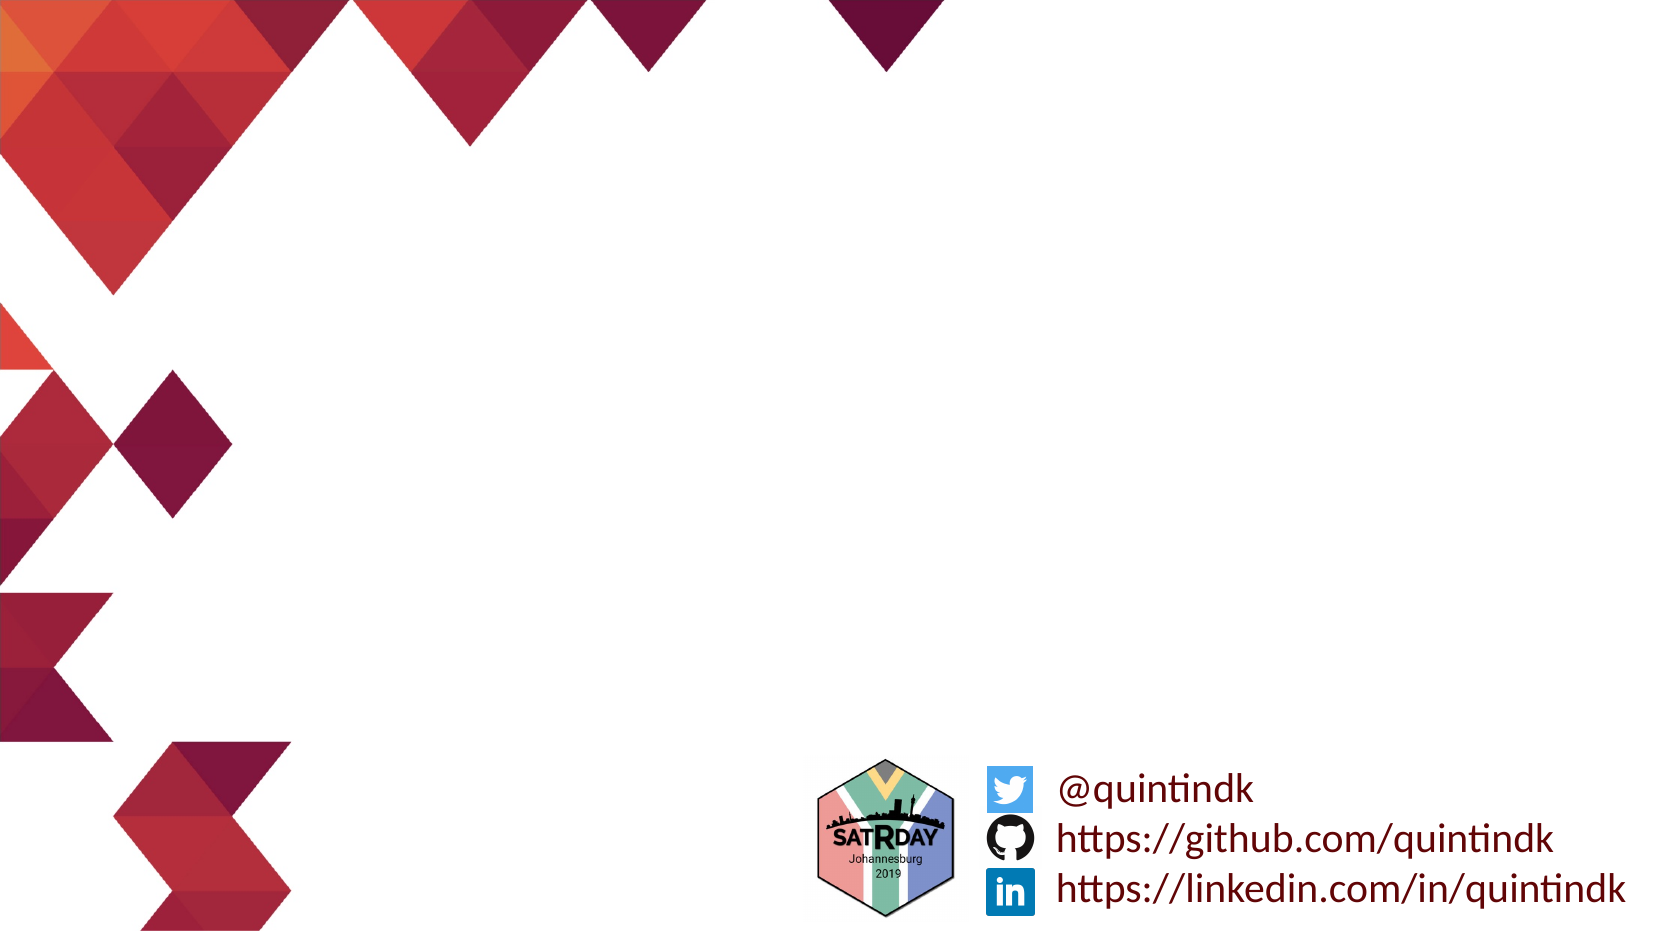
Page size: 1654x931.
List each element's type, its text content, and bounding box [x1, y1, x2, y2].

picture [0, 0, 1654, 931]
text_box @quintindk https://github.com/quintindk https://linkedin.com/in/quintindk [1041, 753, 1642, 931]
